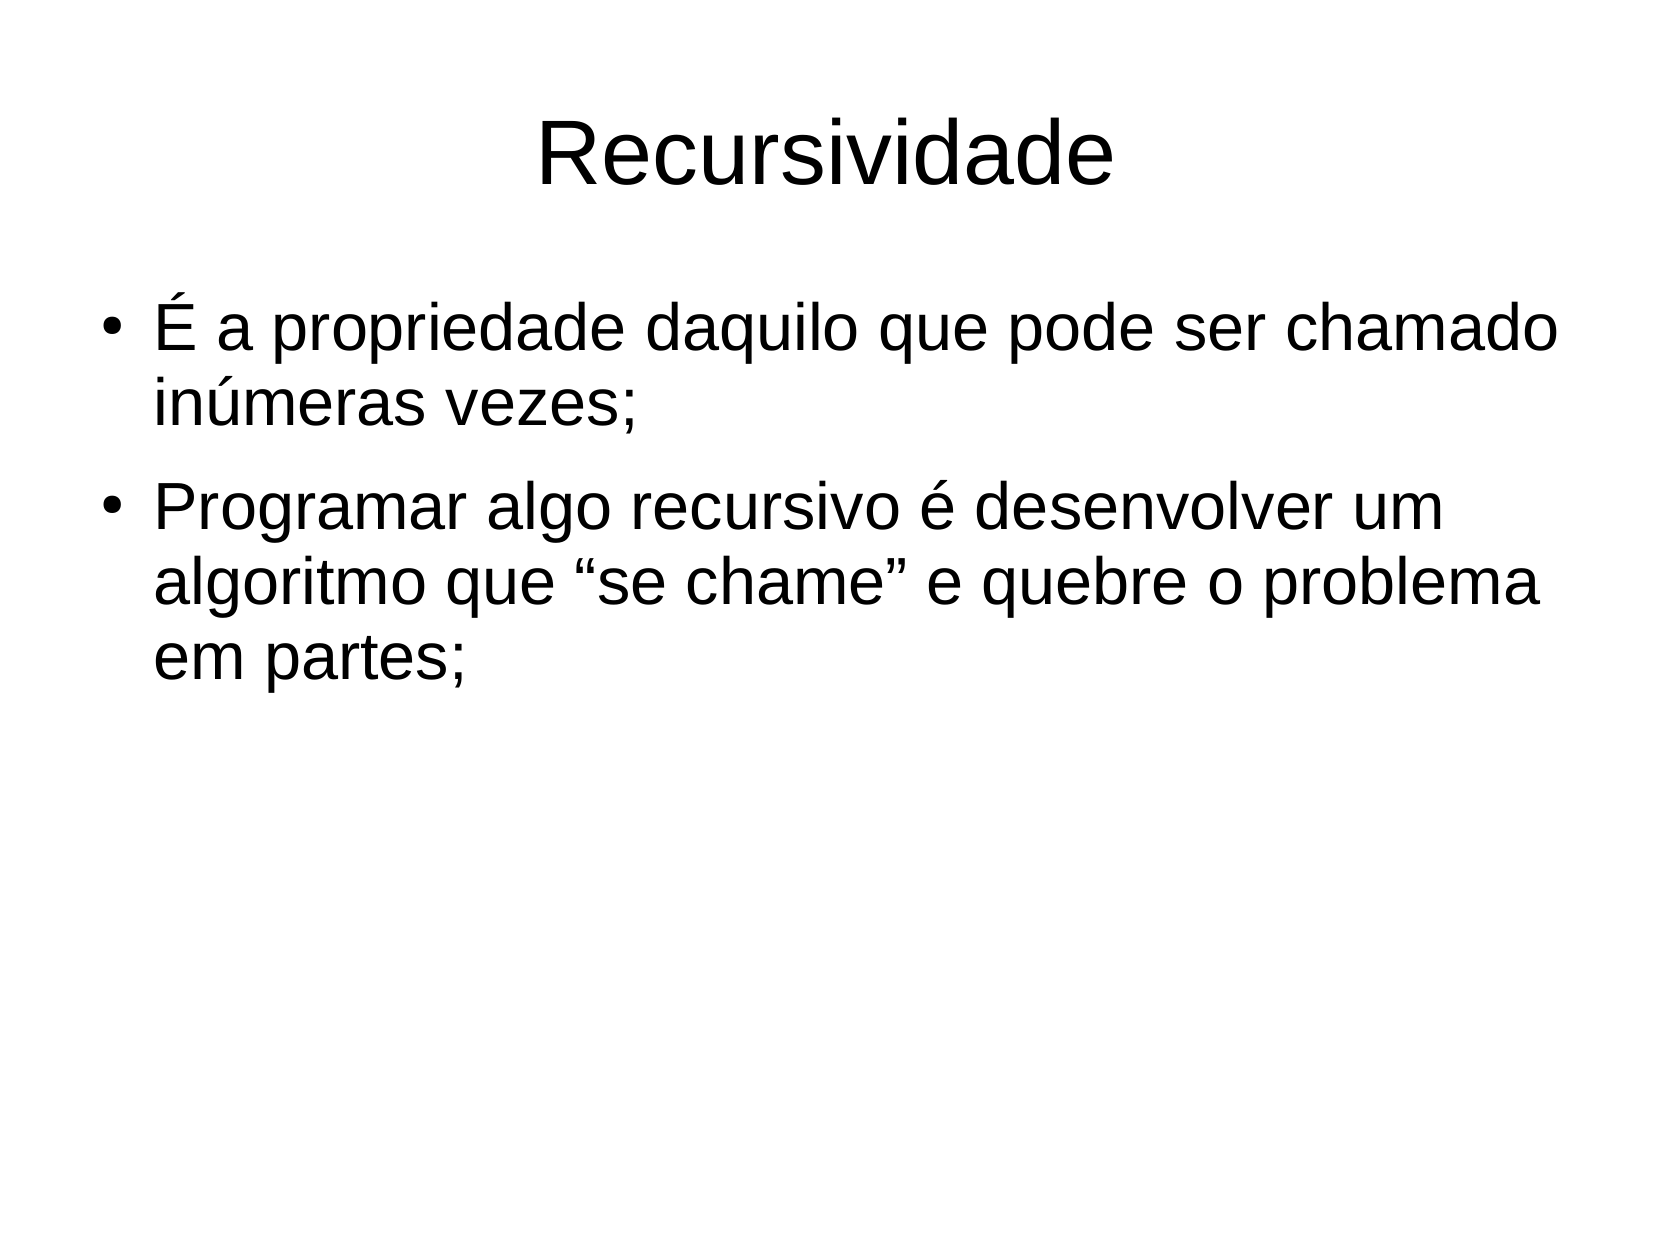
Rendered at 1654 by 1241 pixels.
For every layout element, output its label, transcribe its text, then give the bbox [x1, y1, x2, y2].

title Recursividade [82, 49, 1571, 257]
list É a propriedade daquilo que pode ser chamado inúmeras vezes; Programar algo recursivo é desenvolver um algoritmo que “se chame” e quebre o problema em partes; [82, 290, 1571, 1010]
